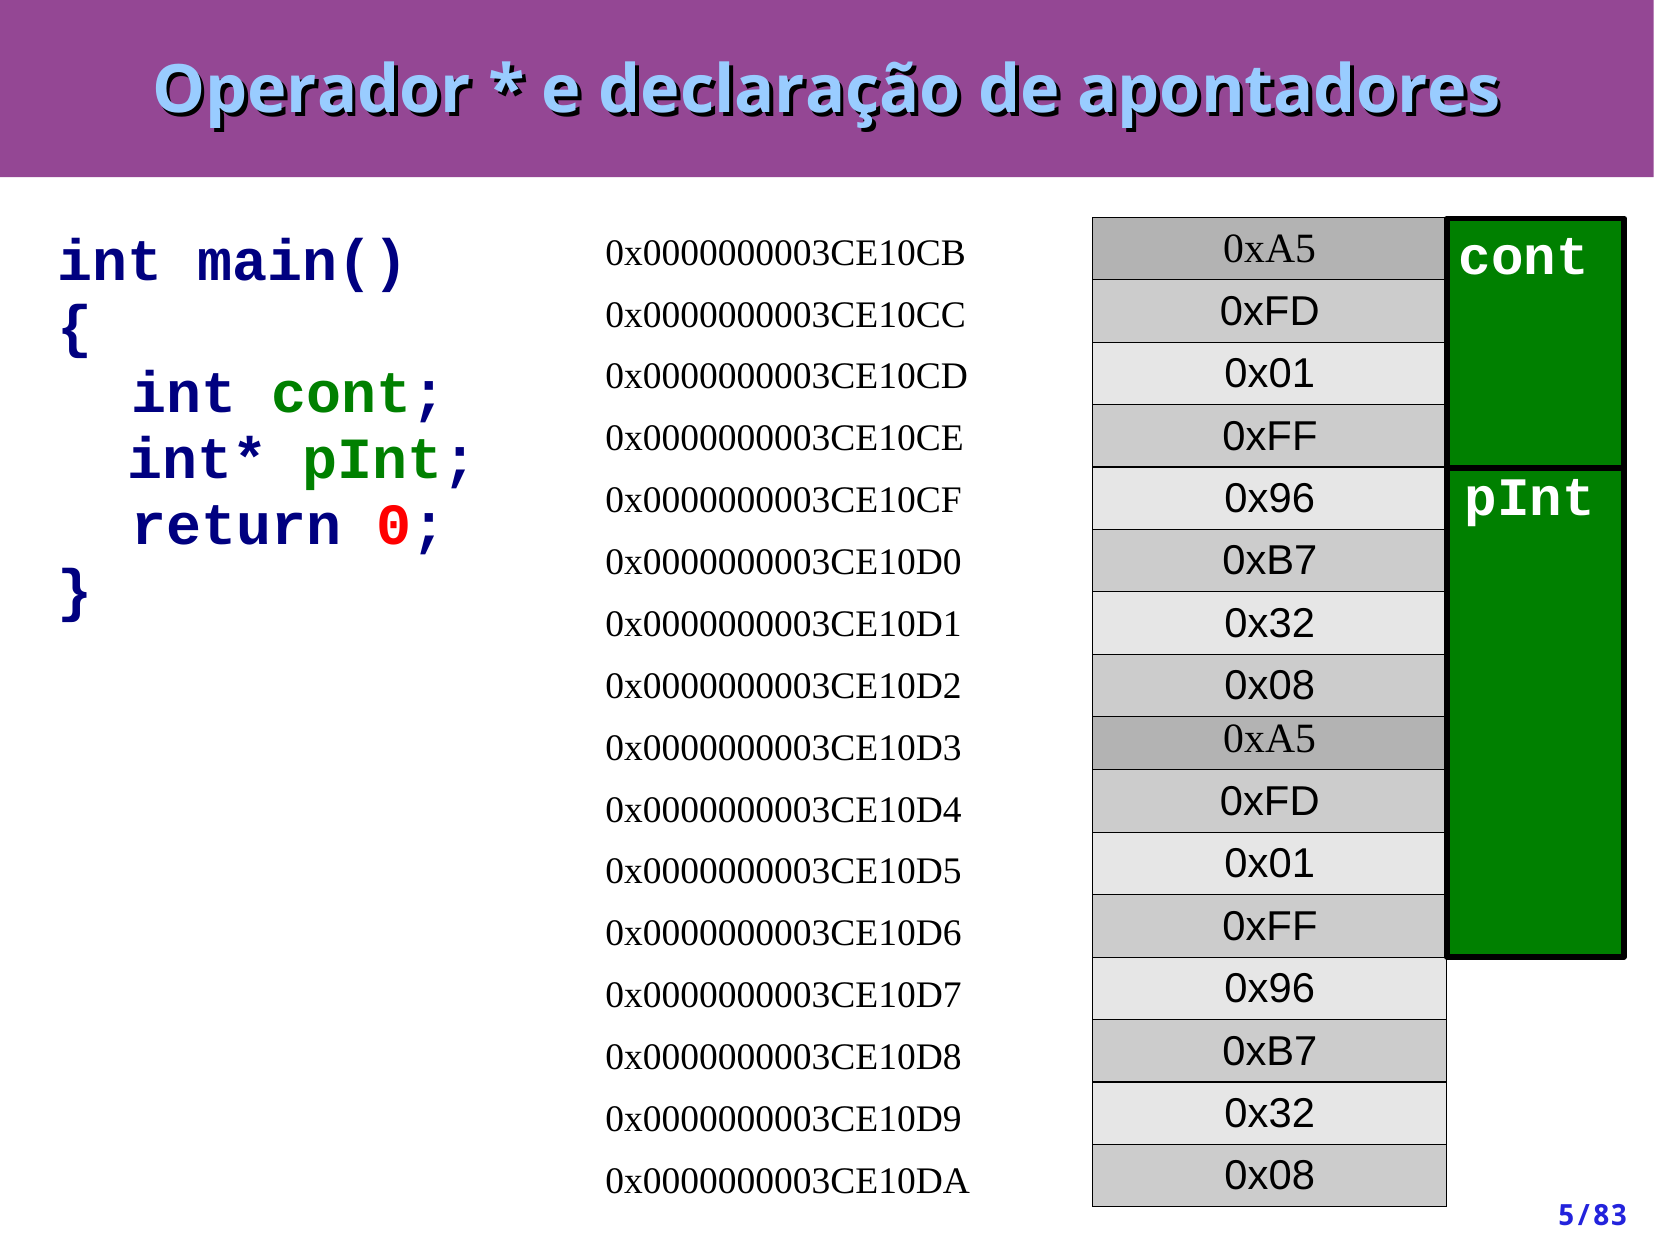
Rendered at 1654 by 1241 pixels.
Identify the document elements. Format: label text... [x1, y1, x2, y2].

text_box 0x0000000003CE10D7 [590, 966, 1093, 1024]
text_box 0x0000000003CE10D5 [590, 843, 1093, 900]
text_box 0x0000000003CE10D6 [590, 904, 1093, 962]
table_cell 0x96 [1093, 468, 1444, 529]
table_cell 0xFD [1093, 280, 1444, 342]
text_box pInt [1446, 471, 1625, 957]
table_cell 0x08 [1093, 655, 1444, 716]
table_cell 0x01 [1093, 833, 1444, 894]
text_box 0x0000000003CE10CD [590, 348, 1093, 405]
table_header 0xA5 [1093, 717, 1444, 769]
table_cell 0xB7 [1093, 1020, 1446, 1081]
text_box 0x0000000003CE10D1 [590, 595, 1093, 653]
text_box 0x0000000003CE10CF [590, 471, 1093, 529]
text_box 0x0000000003CE10D8 [590, 1028, 1093, 1086]
text_box 0x0000000003CE10CB [590, 224, 1087, 281]
table_cell 0xFF [1093, 895, 1444, 957]
title Operador * e declaração de apontadores [82, 0, 1571, 176]
table_header 0xA5 [1093, 218, 1444, 279]
table_cell 0xFF [1093, 405, 1444, 466]
text_box 0x0000000003CE10D9 [590, 1090, 1093, 1148]
text_box 0x0000000003CE10D2 [590, 657, 1093, 714]
text_box 0x0000000003CE10DA [590, 1152, 1093, 1209]
table_cell 0x32 [1093, 592, 1444, 654]
text_box cont [1446, 218, 1625, 469]
table_cell 0x08 [1093, 1145, 1446, 1206]
text_box 0x0000000003CE10D4 [590, 781, 1093, 838]
text_box 0x0000000003CE10CE [590, 409, 1093, 467]
table_cell 0xFD [1093, 770, 1444, 832]
table_cell 0x96 [1093, 958, 1446, 1019]
text_box int main() { int cont; int* pInt; return 0; } [43, 224, 640, 615]
text_box 0x0000000003CE10D3 [590, 719, 1081, 776]
table_cell 0xB7 [1093, 530, 1444, 591]
table_cell 0x32 [1093, 1083, 1446, 1144]
text_box 0x0000000003CE10D0 [590, 533, 1093, 591]
text_box 0x0000000003CE10CC [590, 286, 1093, 343]
table_cell 0x01 [1093, 343, 1444, 404]
